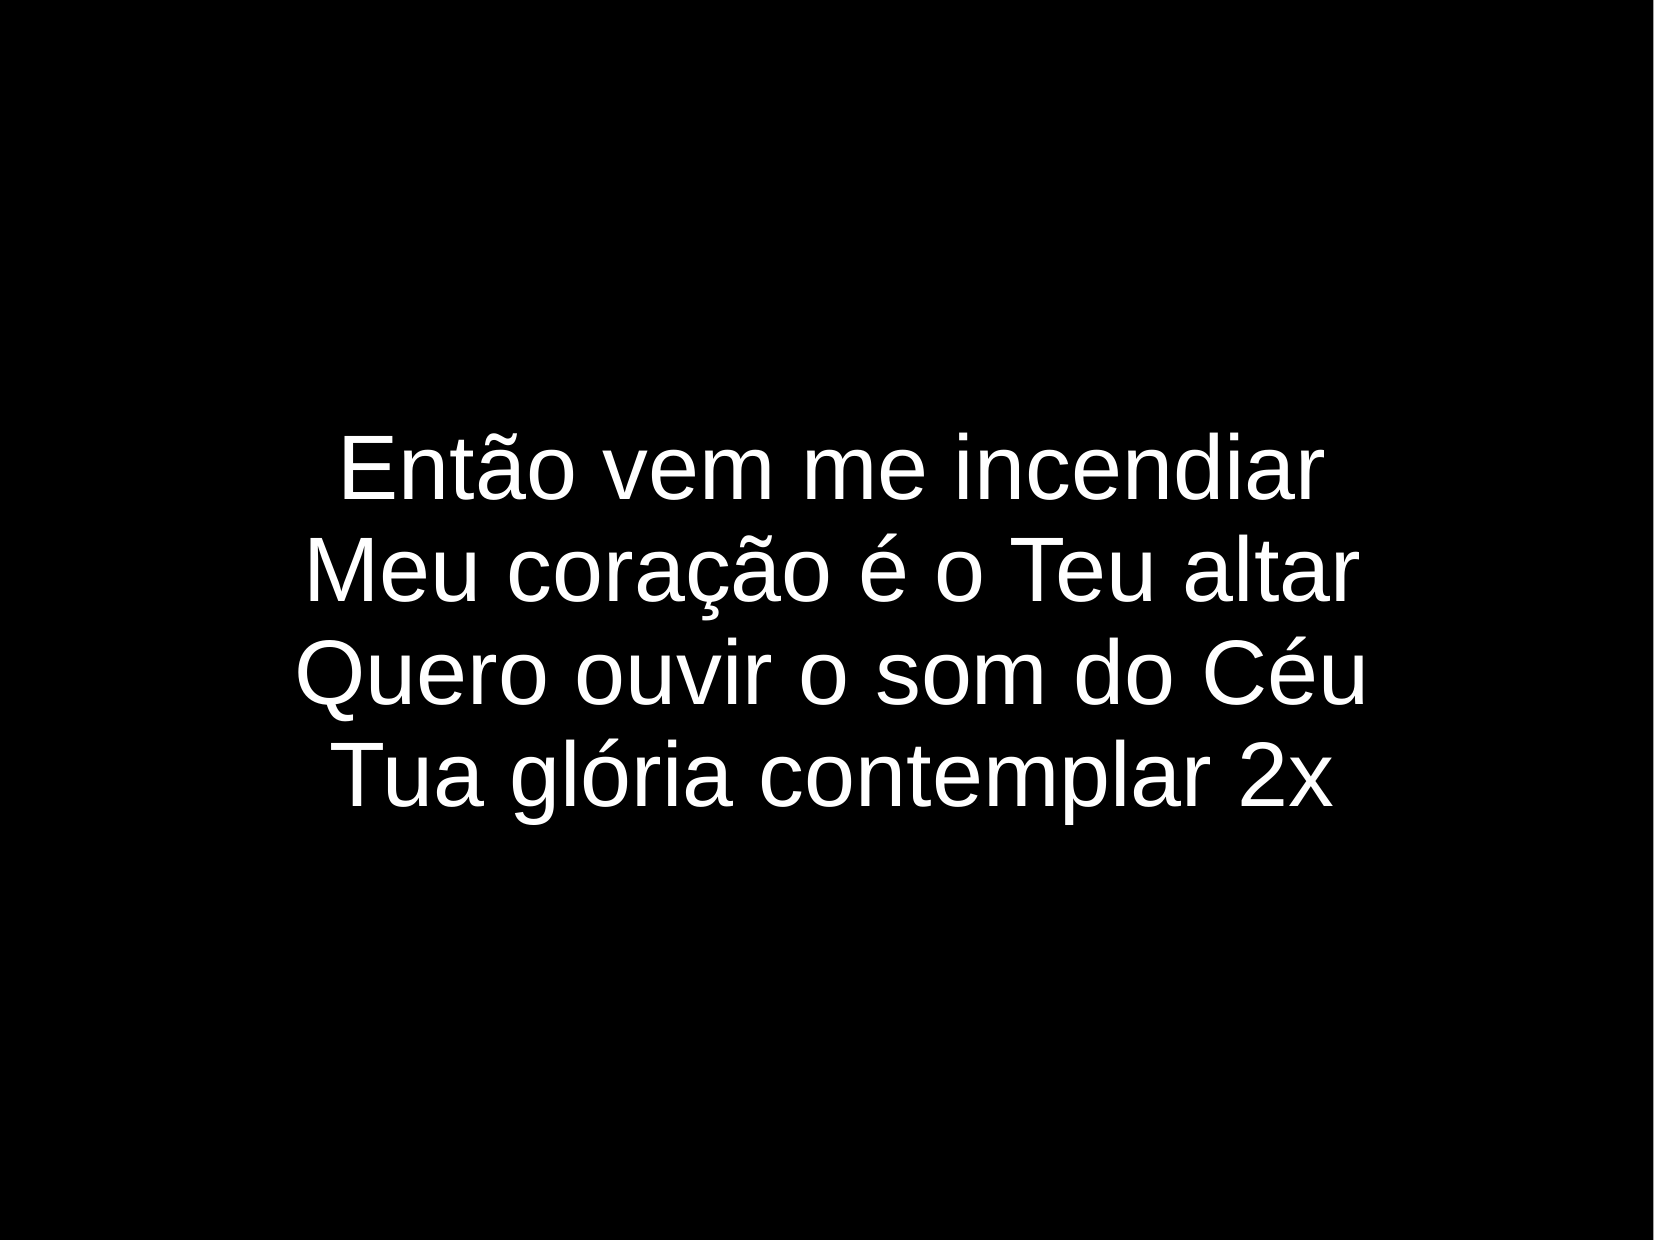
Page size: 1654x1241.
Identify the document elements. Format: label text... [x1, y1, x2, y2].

subtitle Então vem me incendiar Meu coração é o Teu altar Quero ouvir o som do Céu Tua glória contemplar 2x [35, 49, 1630, 1193]
